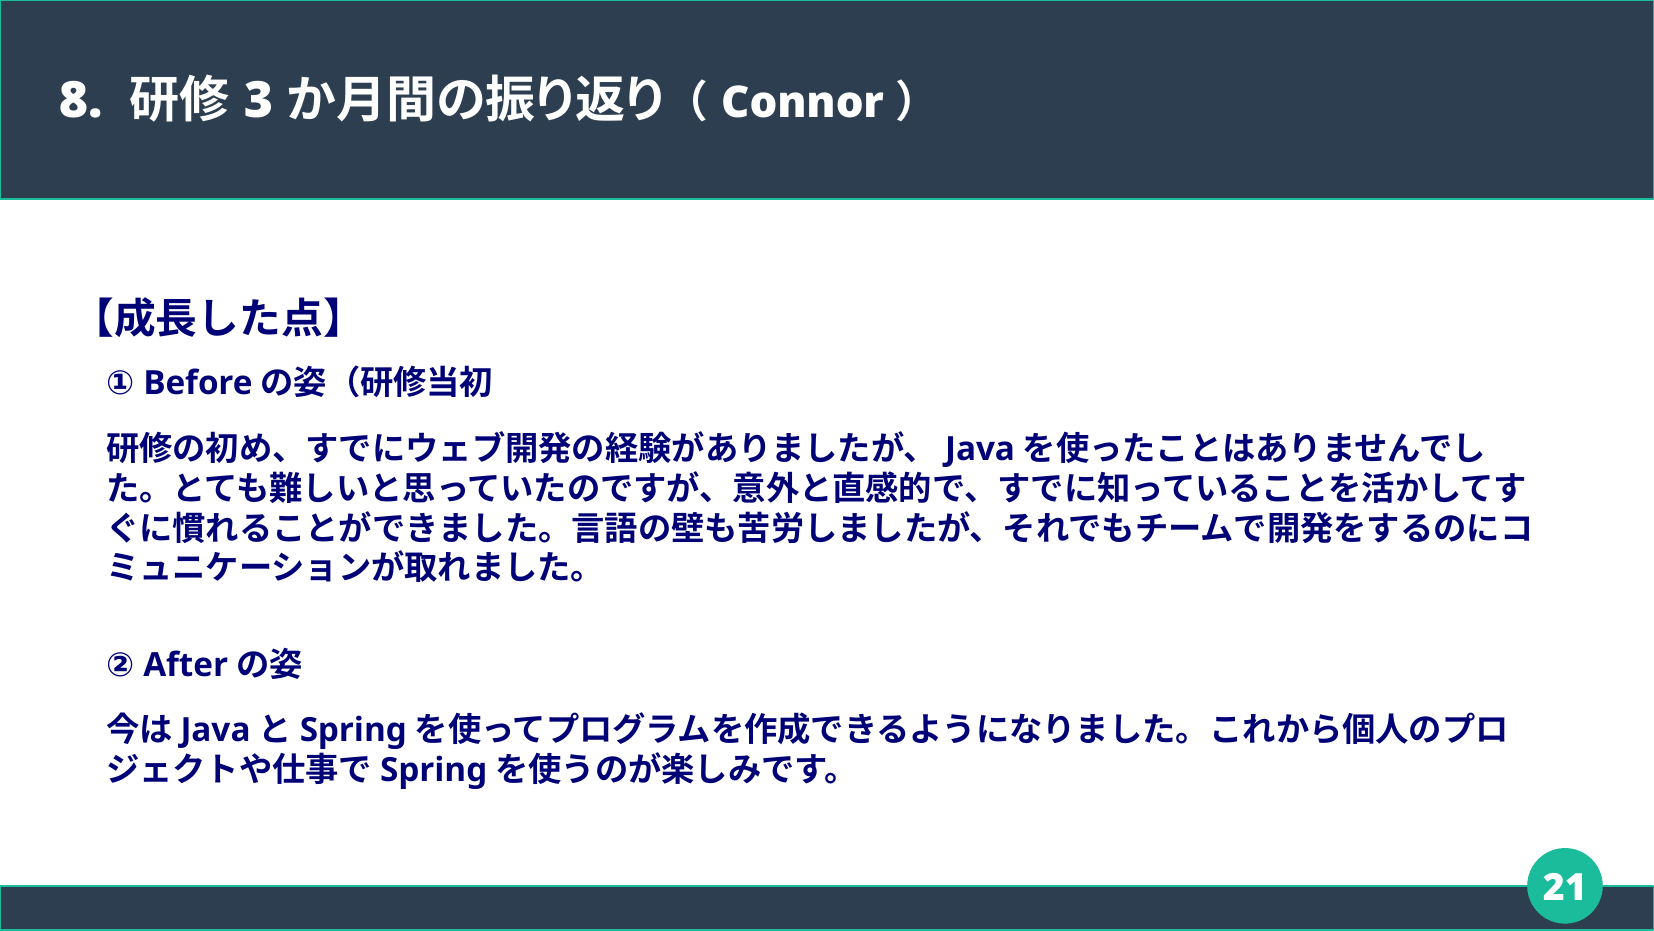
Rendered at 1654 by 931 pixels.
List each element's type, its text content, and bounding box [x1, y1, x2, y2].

text_box 【成長した点】 [57, 271, 1535, 357]
text_box ① Beforeの姿（研修当初 研修の初め、すでにウェブ開発の経験がありましたが、Javaを使ったことはありませんでした。とても難しいと思っていたのですが、意外と直感的で、すでに知っていることを活かしてすぐに慣れることができました。言語の壁も苦労しましたが、それでもチームで開発をするのにコミュニケーションが取れました。 [88, 798, 1565, 910]
text_box ① Beforeの姿（研修当初 研修の初め、すでにウェブ開発の経験がありましたが、Javaを使ったことはありませんでした。とても難しいと思っていたのですが、意外と直感的で、すでに知っていることを活かしてすぐに慣れることができました。言語の壁も苦労しましたが、それでもチームで開発をするのにコミュニケーションが取れました。 [88, 348, 1565, 634]
text_box ② Afterの姿 今はJavaとSpringを使ってプログラムを作成できるようになりました。これから個人のプロジェクトや仕事でSpringを使うのが楽しみです。 [88, 634, 1565, 798]
title 8. 研修3か月間の振り返り（Connor） [59, 37, 1595, 156]
